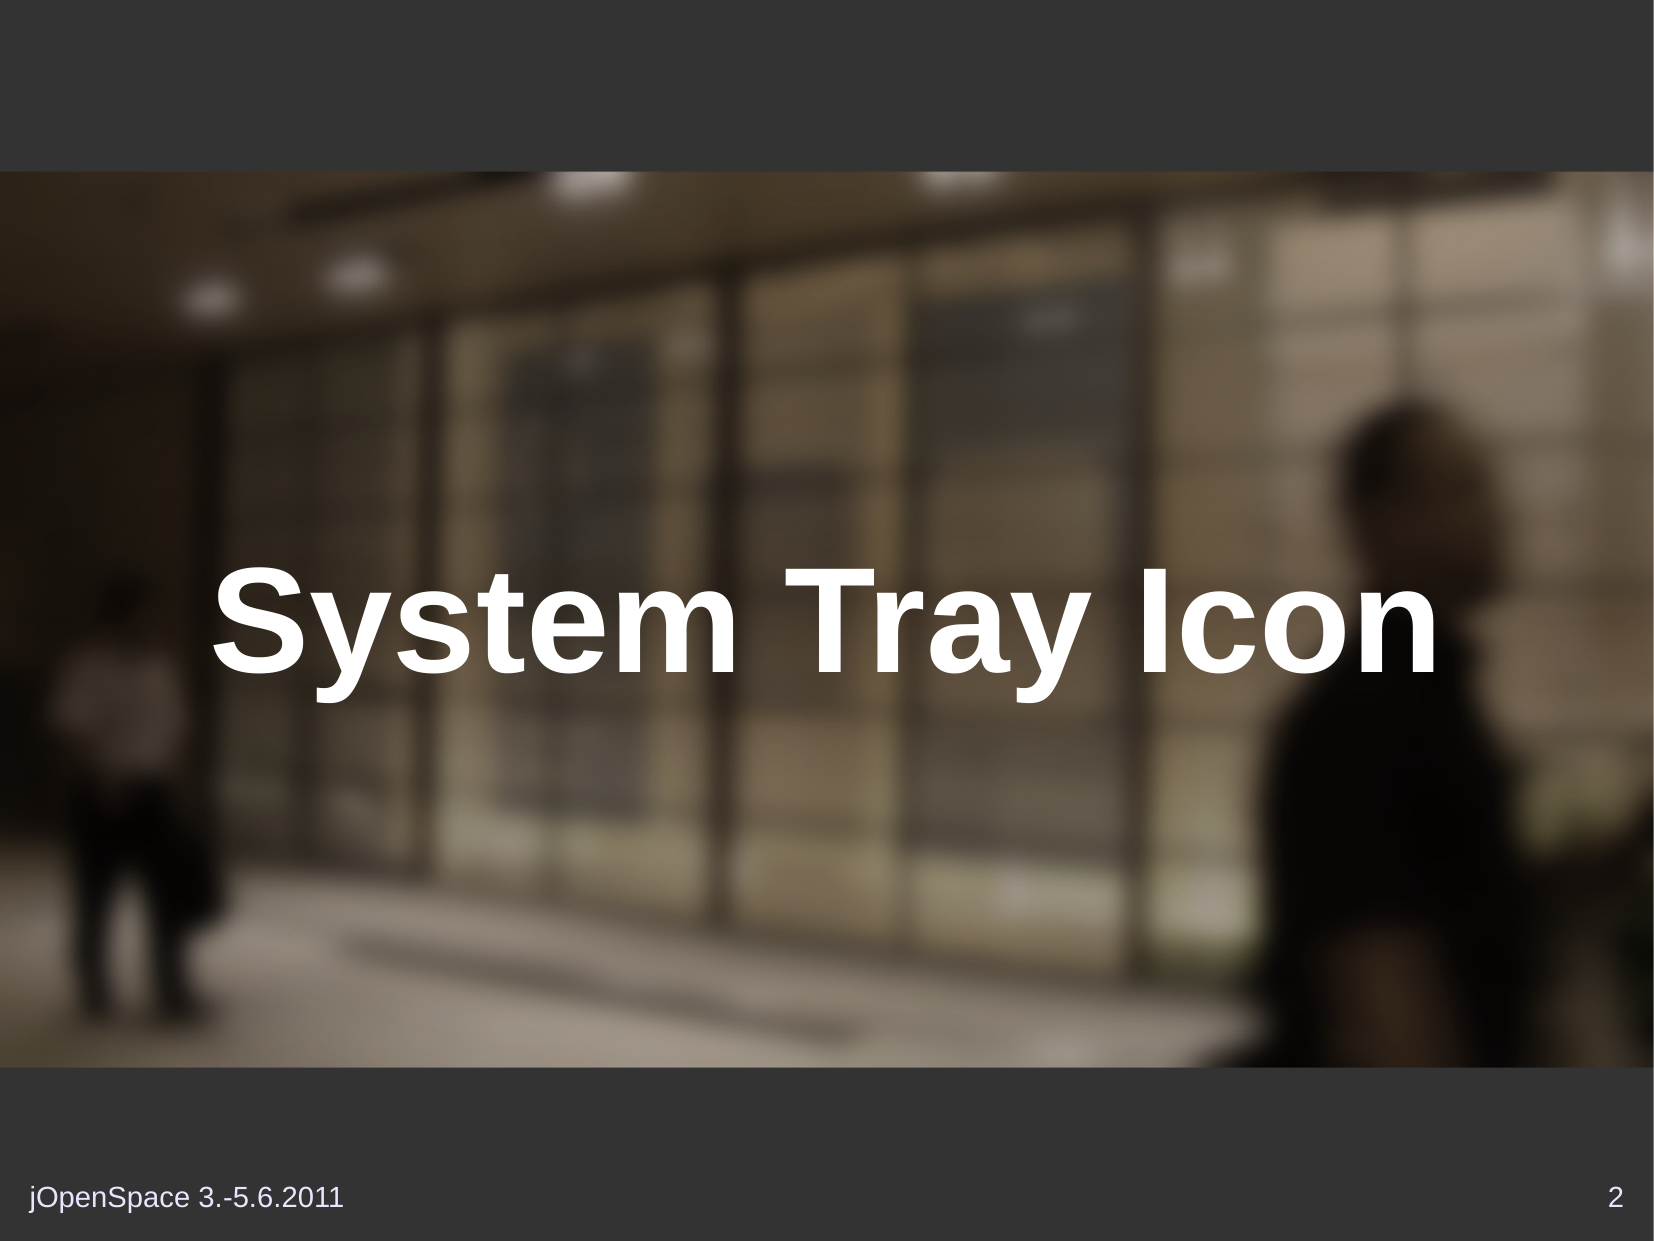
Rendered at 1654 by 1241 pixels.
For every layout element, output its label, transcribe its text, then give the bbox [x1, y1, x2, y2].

picture [0, 0, 1654, 1241]
title System Tray Icon [29, 206, 1625, 1034]
